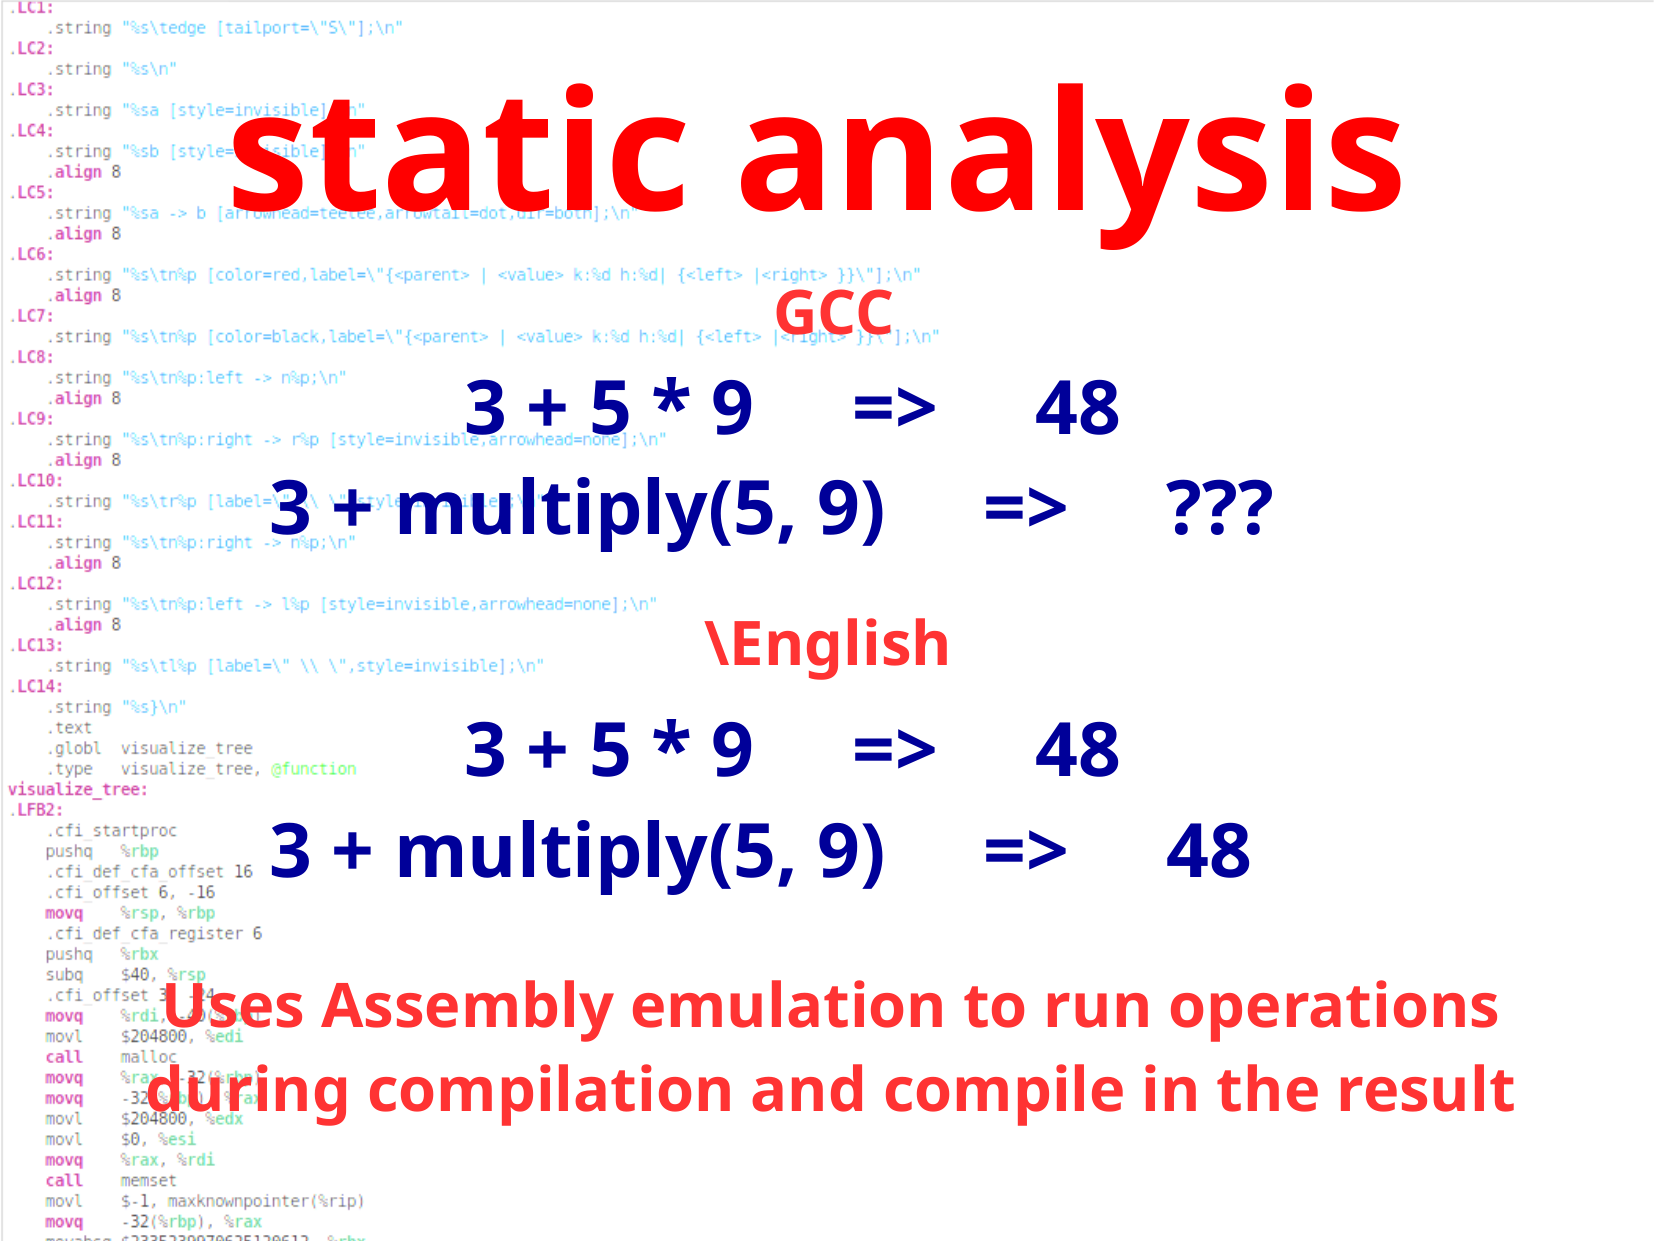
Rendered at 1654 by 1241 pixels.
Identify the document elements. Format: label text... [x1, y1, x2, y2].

text_box \English [660, 592, 997, 689]
text_box 3 + 5 * 9 => 48 [449, 346, 1170, 447]
text_box 3 + multiply(5, 9) => 48 [254, 789, 1368, 908]
text_box Uses Assembly emulation to run operations during compilation and compile in the result [57, 954, 1606, 1140]
text_box 3 + 5 * 9 => 48 [449, 689, 1170, 789]
text_box 3 + multiply(5, 9) => ??? [254, 447, 1368, 566]
text_box GCC [742, 261, 926, 346]
text_box static analysis [211, 25, 1521, 271]
picture [0, 0, 1654, 1241]
